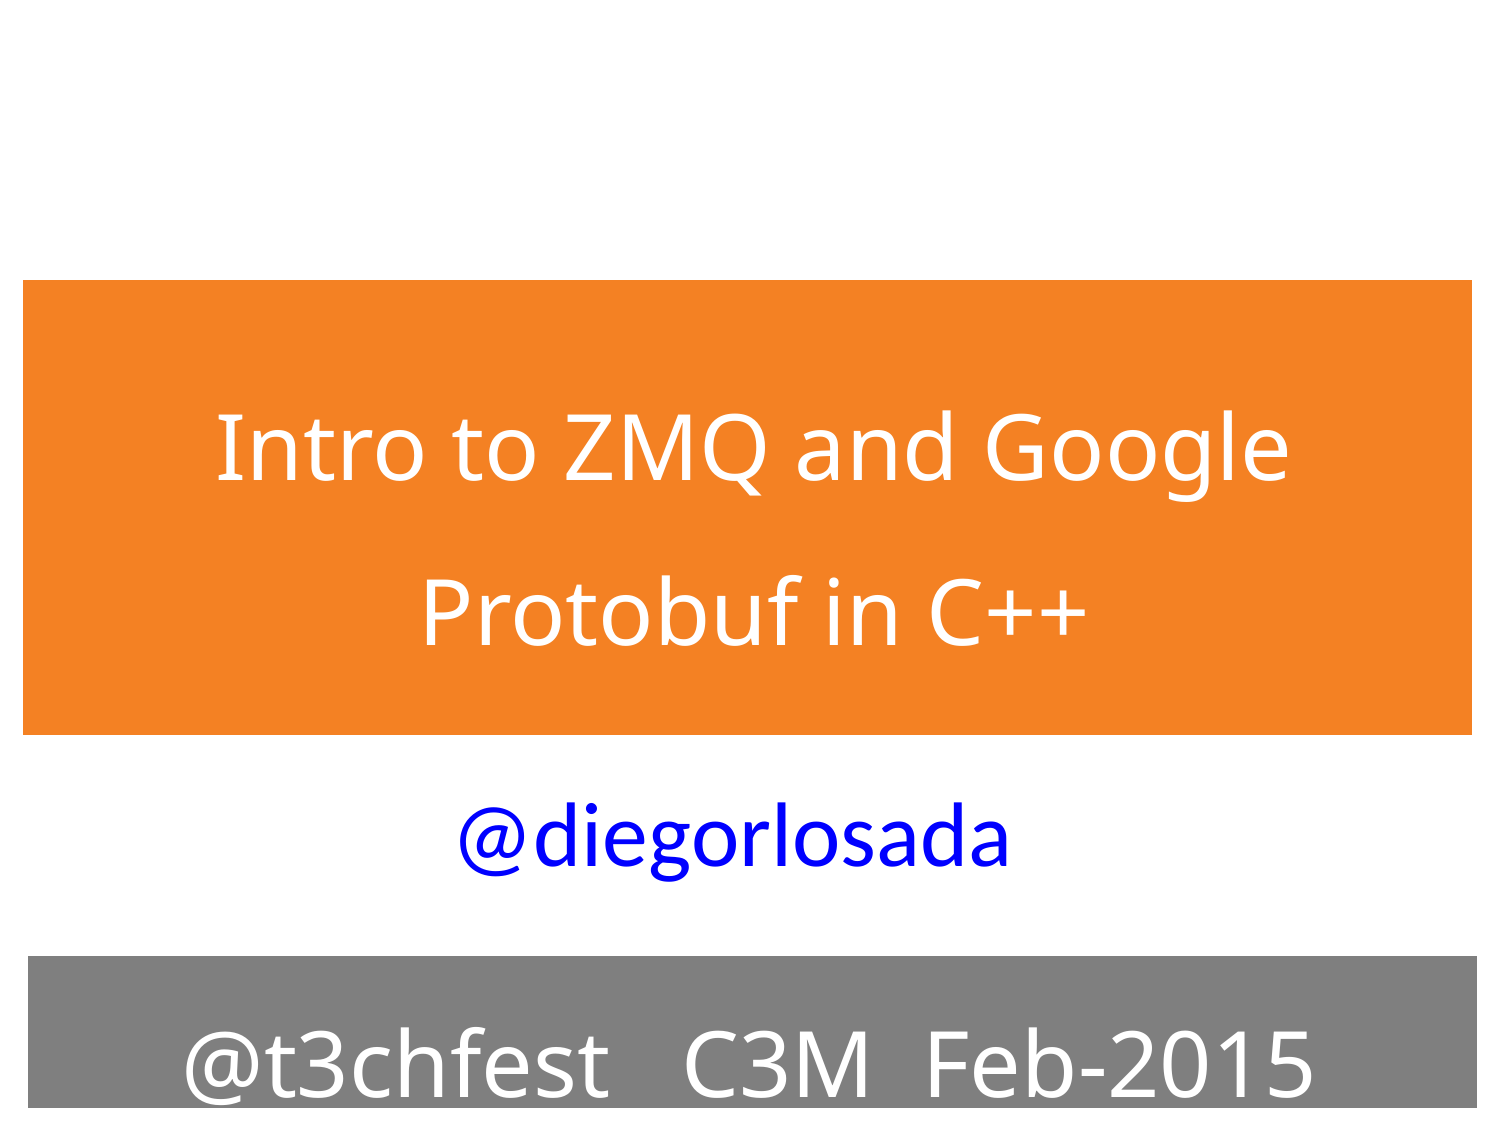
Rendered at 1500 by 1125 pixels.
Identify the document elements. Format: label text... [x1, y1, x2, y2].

text_box [23, 280, 1472, 735]
text_box @t3chfest C3M Feb-2015 [92, 943, 1334, 1123]
text_box [28, 956, 92, 1108]
text_box @diegorlosada [436, 767, 1067, 894]
text_box [1334, 956, 1477, 1108]
text_box Intro to ZMQ and Google Protobuf in C++ [190, 326, 1319, 671]
